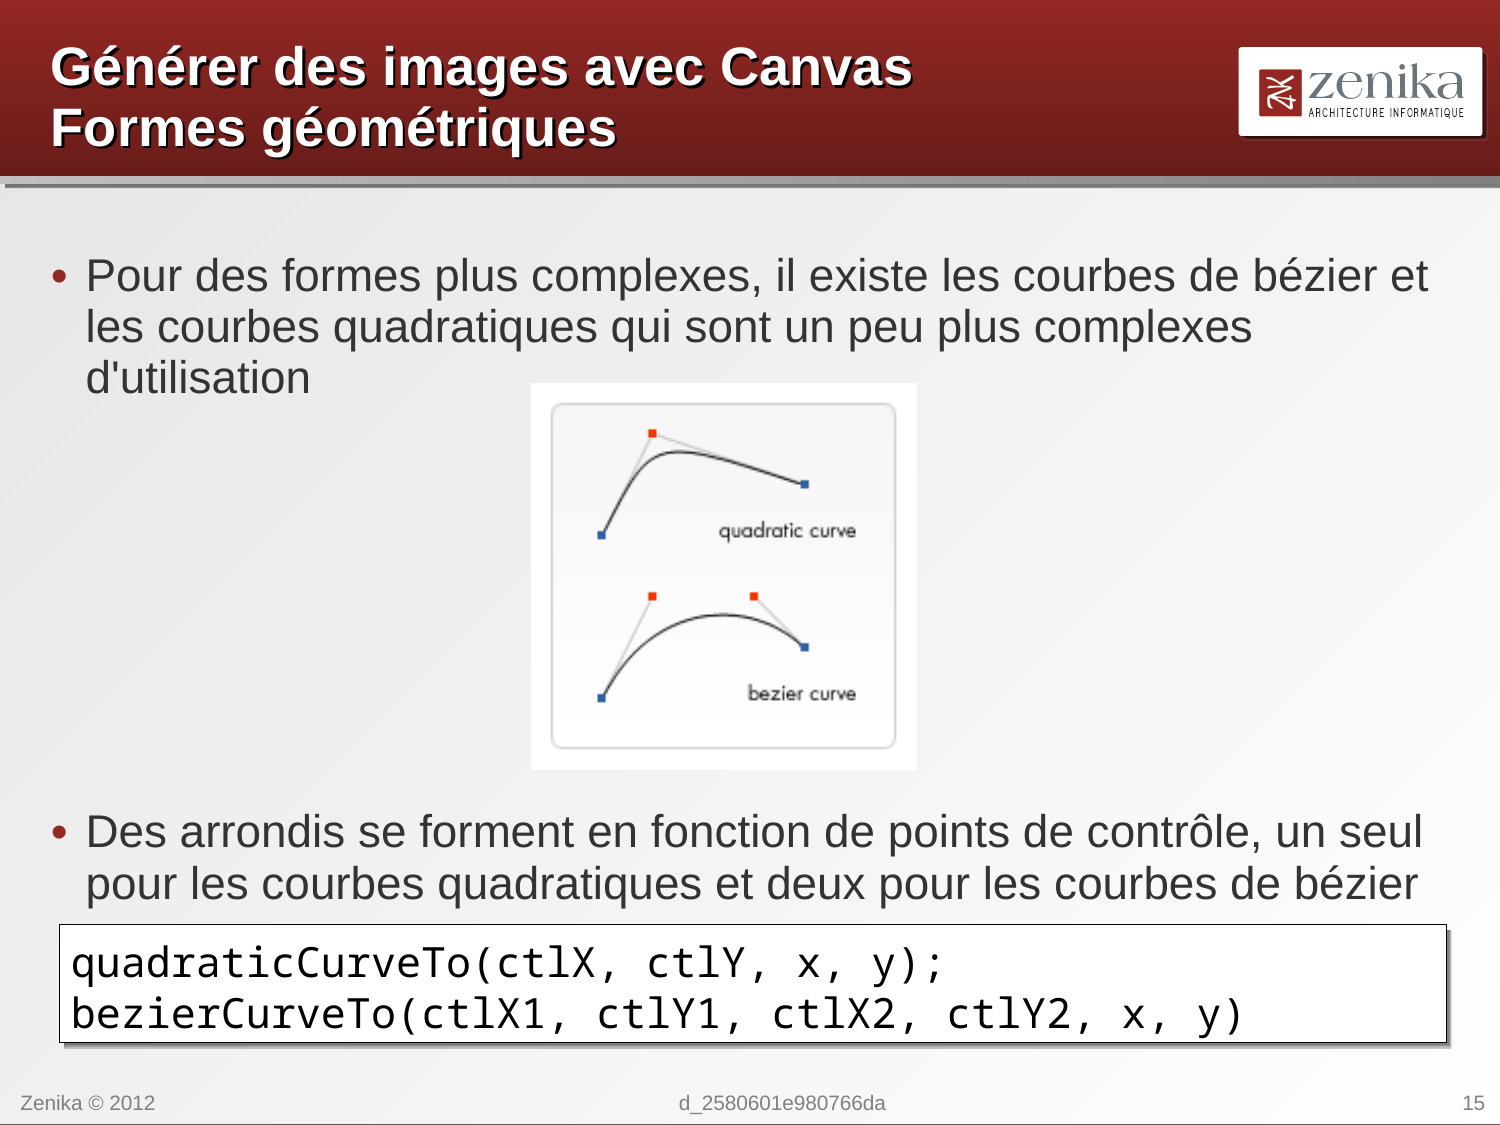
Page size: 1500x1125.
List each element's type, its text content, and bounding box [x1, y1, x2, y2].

text_box quadraticCurveTo(ctlX, ctlY, x, y); bezierCurveTo(ctlX1, ctlY1, ctlX2, ctlY2, x, y) [59, 924, 1447, 1043]
list Pour des formes plus complexes, il existe les courbes de bézier et les courbes quadratiques qui sont un peu plus complexes d'utilisation Des arrondis se forment en fonction de points de contrôle, un seul pour les courbes quadratiques et deux pour les courbes de bézier [50, 249, 1435, 1105]
title Générer des images avec Canvas Formes géométriques [50, 15, 1206, 180]
picture [531, 383, 917, 770]
picture [1257, 58, 1464, 125]
